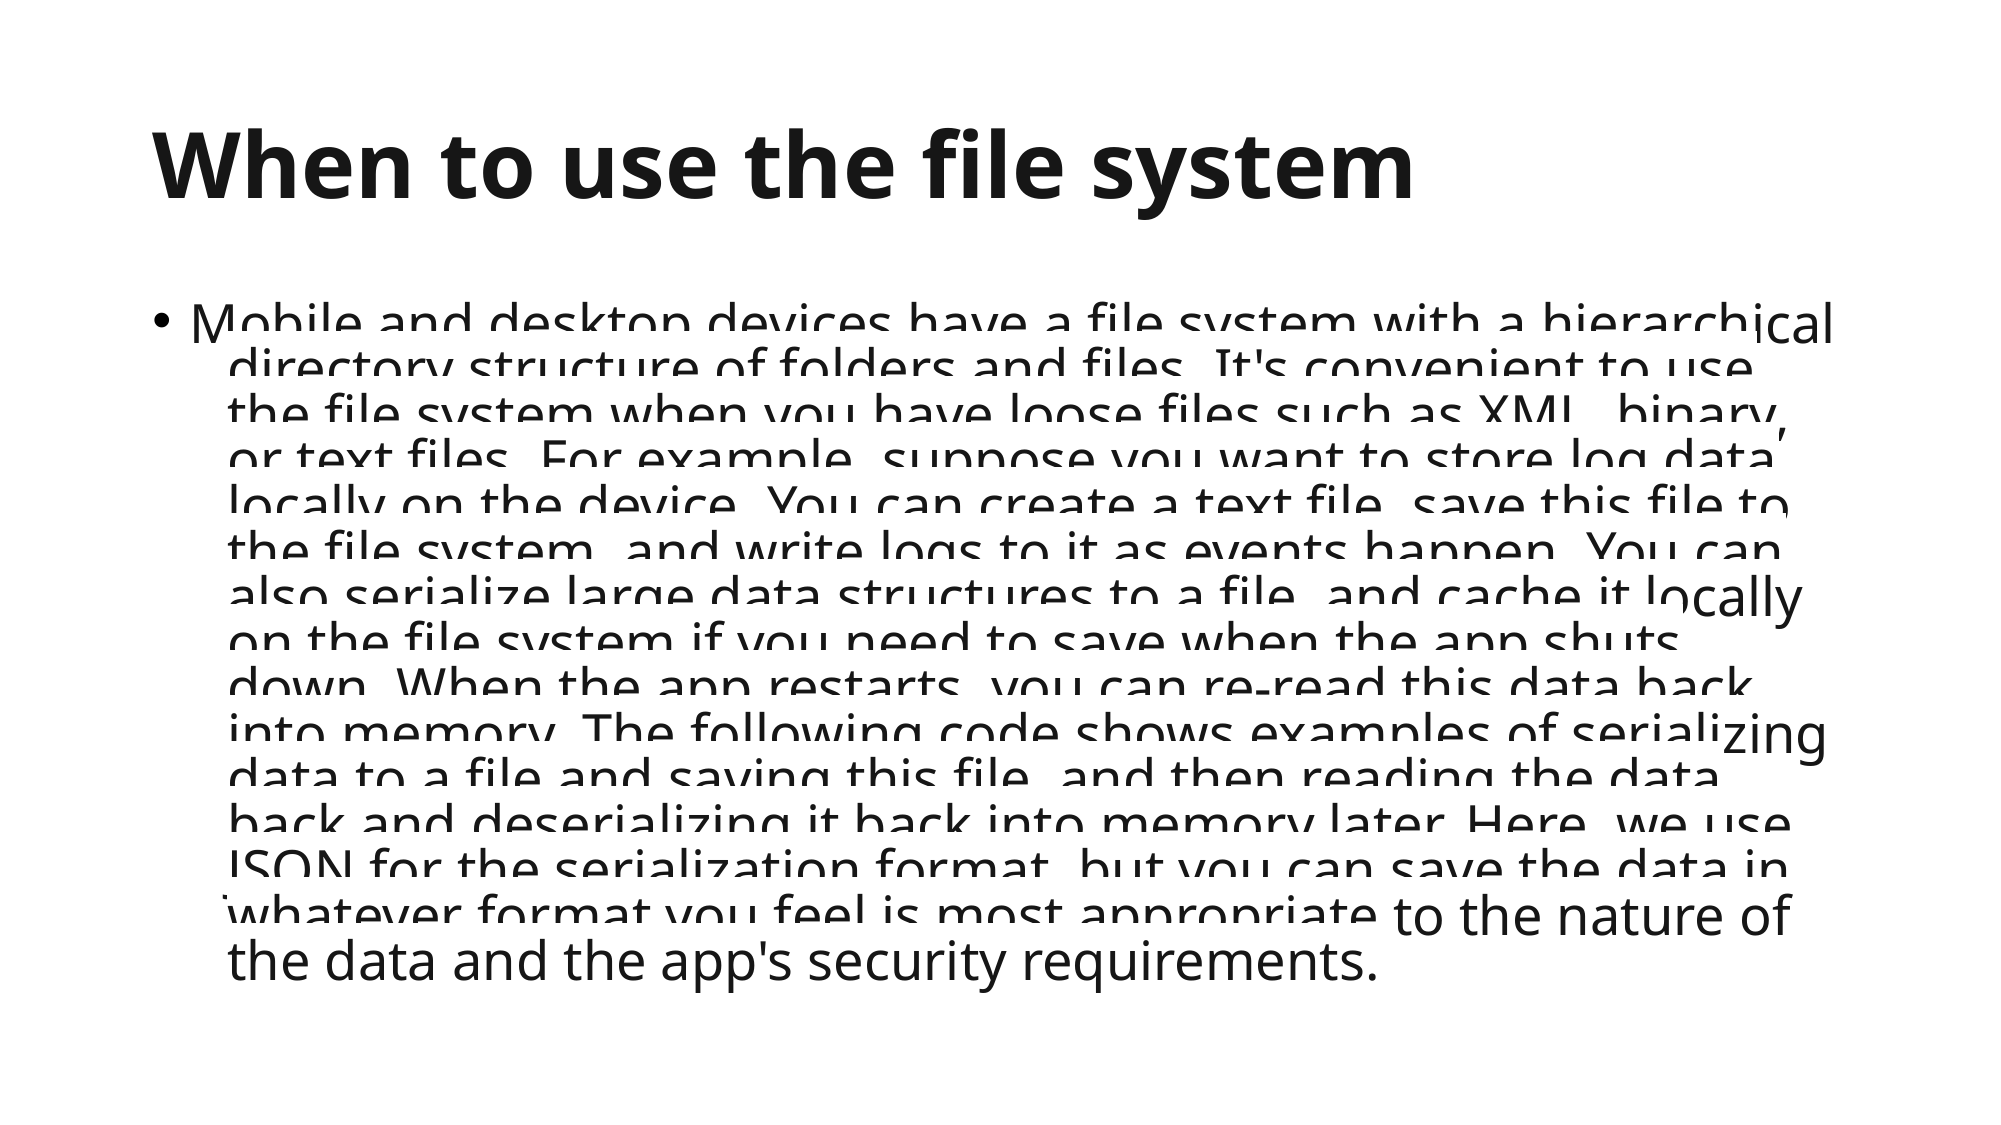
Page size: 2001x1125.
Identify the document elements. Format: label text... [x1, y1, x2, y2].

title When to use the file system [137, 59, 1863, 278]
list Mobile and desktop devices have a file system with a hierarchical directory structure of folders and files. It's convenient to use the file system when you have loose files such as XML, binary, or text files. For example, suppose you want to store log data locally on the device. You can create a text file, save this file to the file system, and write logs to it as events happen. You can also serialize large data structures to a file, and cache it locally on the file system if you need to save when the app shuts down. When the app restarts, you can re-read this data back into memory. The following code shows examples of serializing data to a file and saving this file, and then reading the data back and deserializing it back into memory later. Here, we use JSON for the serialization format, but you can save the data in whatever format you feel is most appropriate to the nature of the data and the app's security requirements. [137, 299, 1863, 1014]
